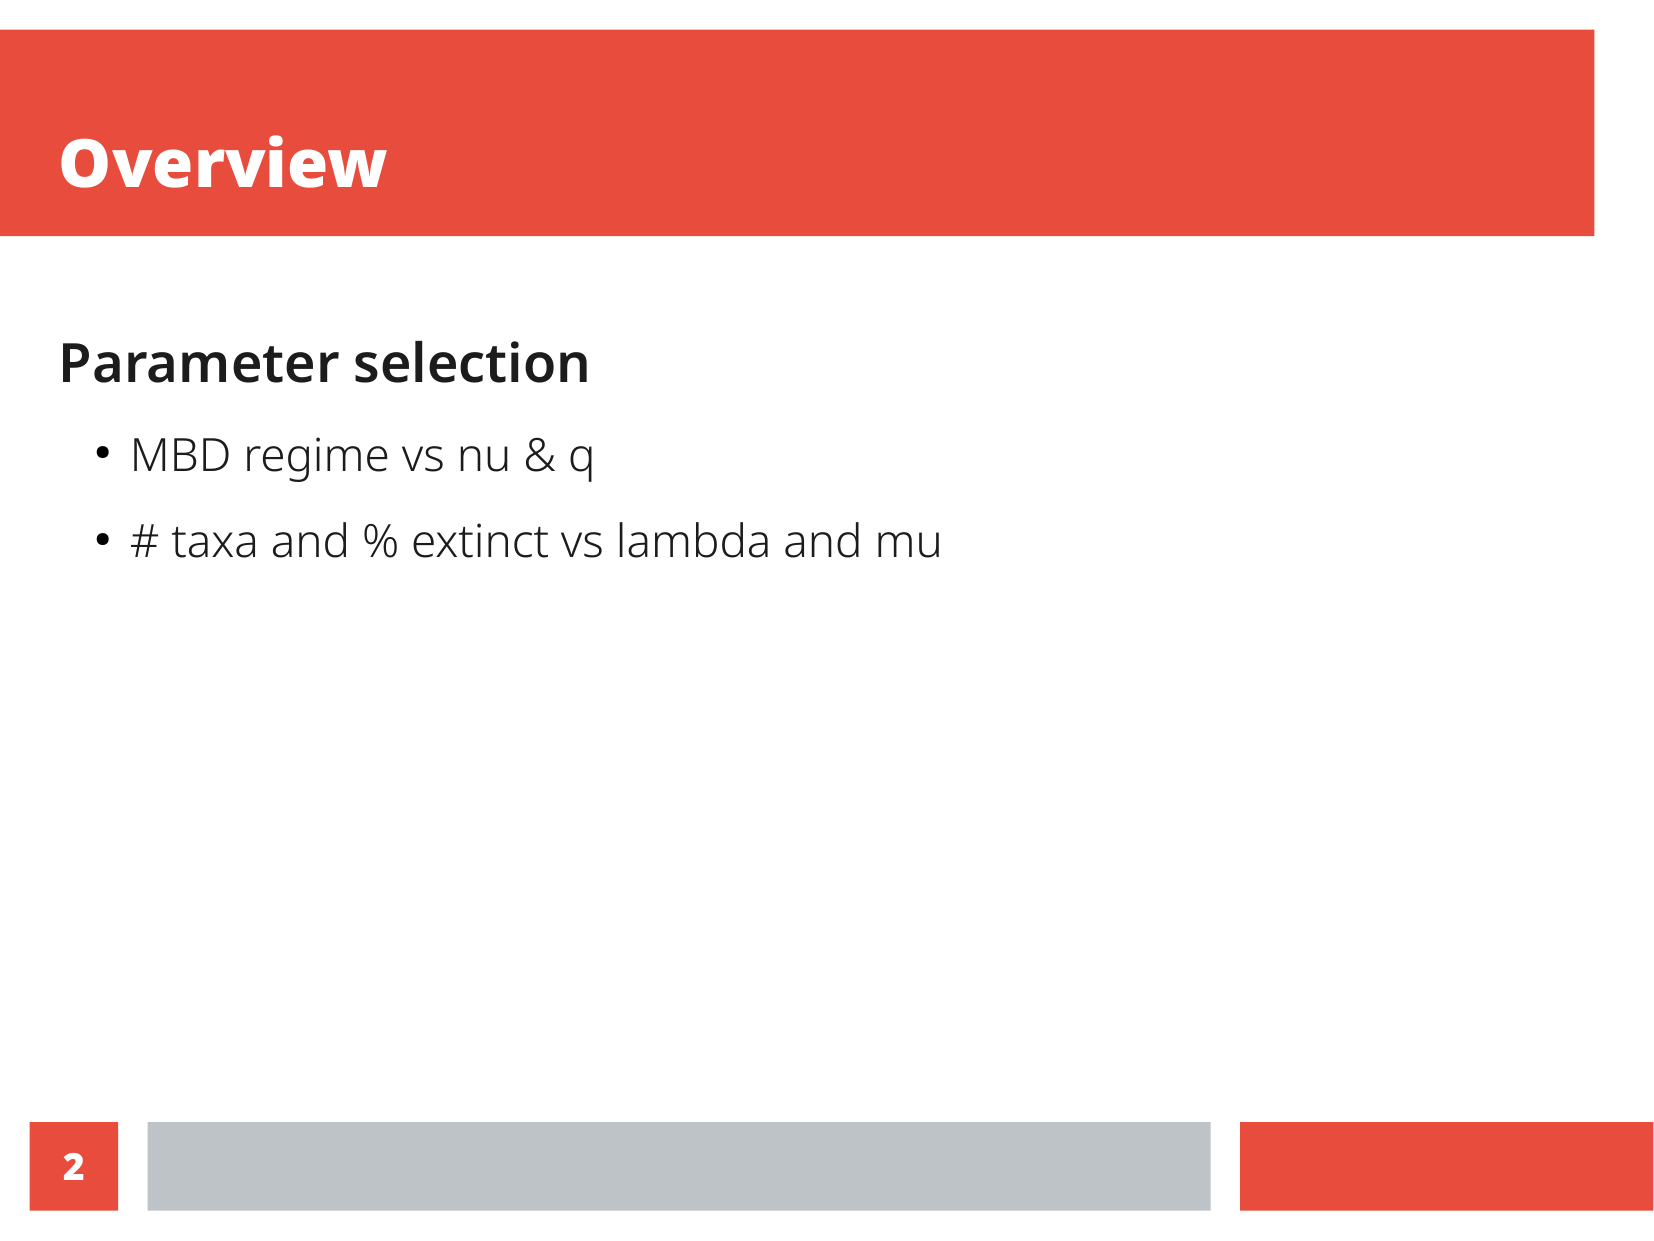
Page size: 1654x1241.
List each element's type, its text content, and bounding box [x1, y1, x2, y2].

list Parameter selection MBD regime vs nu & q # taxa and % extinct vs lambda and mu [59, 324, 1565, 1093]
title Overview [59, 59, 1595, 207]
